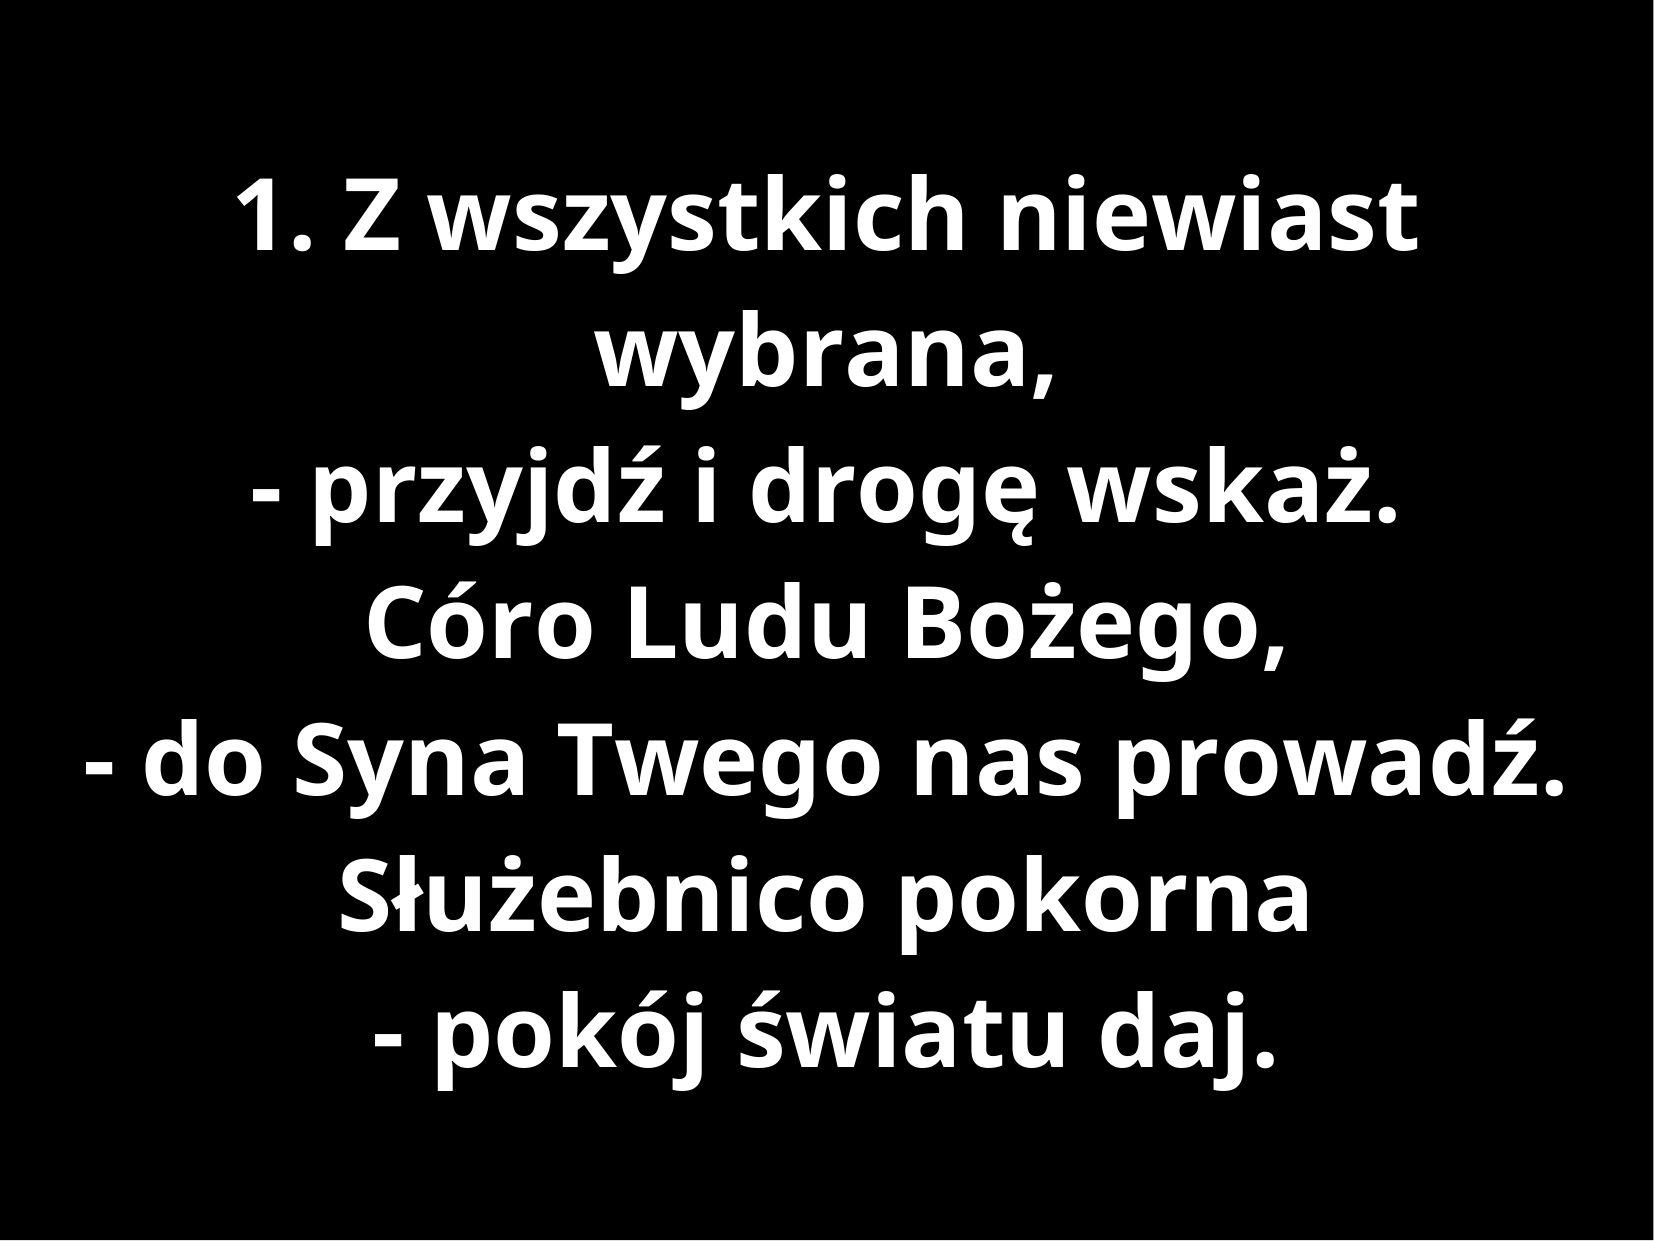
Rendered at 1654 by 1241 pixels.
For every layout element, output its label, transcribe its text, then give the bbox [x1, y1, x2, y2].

title 1. Z wszystkich niewiast wybrana, - przyjdź i drogę wskaż. Córo Ludu Bożego, - do Syna Twego nas prowadź. Służebnico pokorna - pokój światu daj. [0, 0, 1654, 1241]
